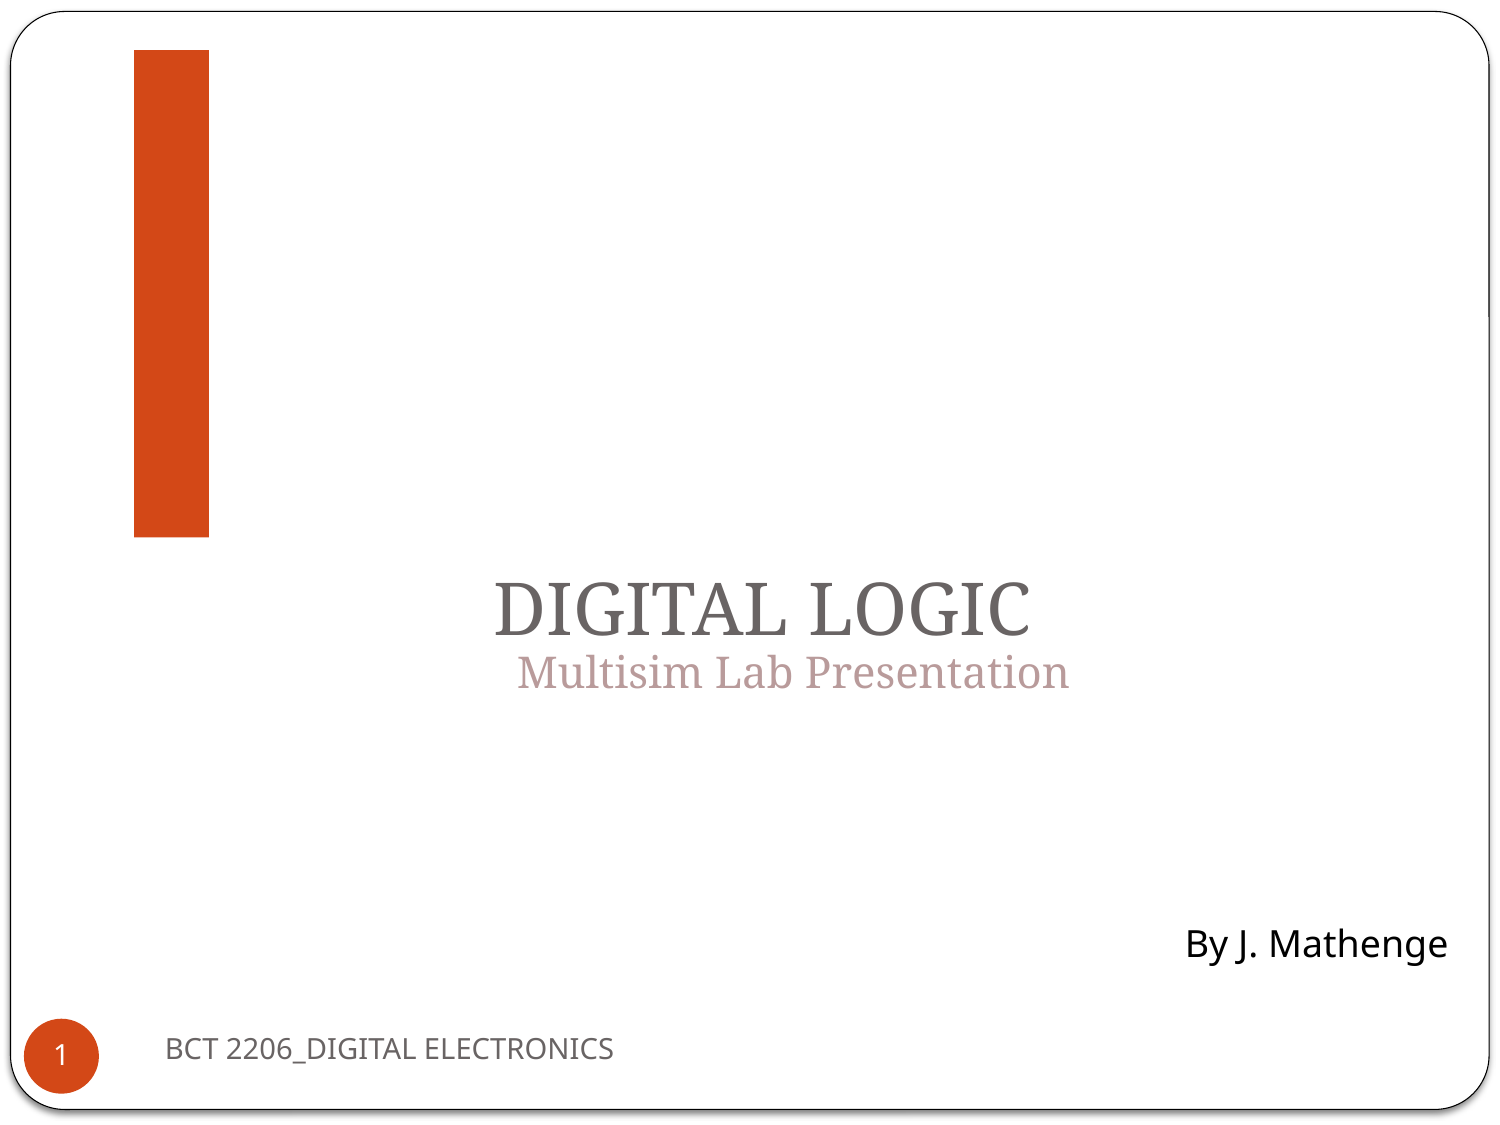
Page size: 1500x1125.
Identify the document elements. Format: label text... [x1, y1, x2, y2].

title DIGITAL LOGIC [87, 502, 1438, 637]
text_box <number> [23, 1018, 99, 1094]
text_box Multisim Lab Presentation [24, 637, 1488, 810]
text_box [134, 50, 209, 538]
text_box By J. Mathenge [1076, 912, 1464, 973]
